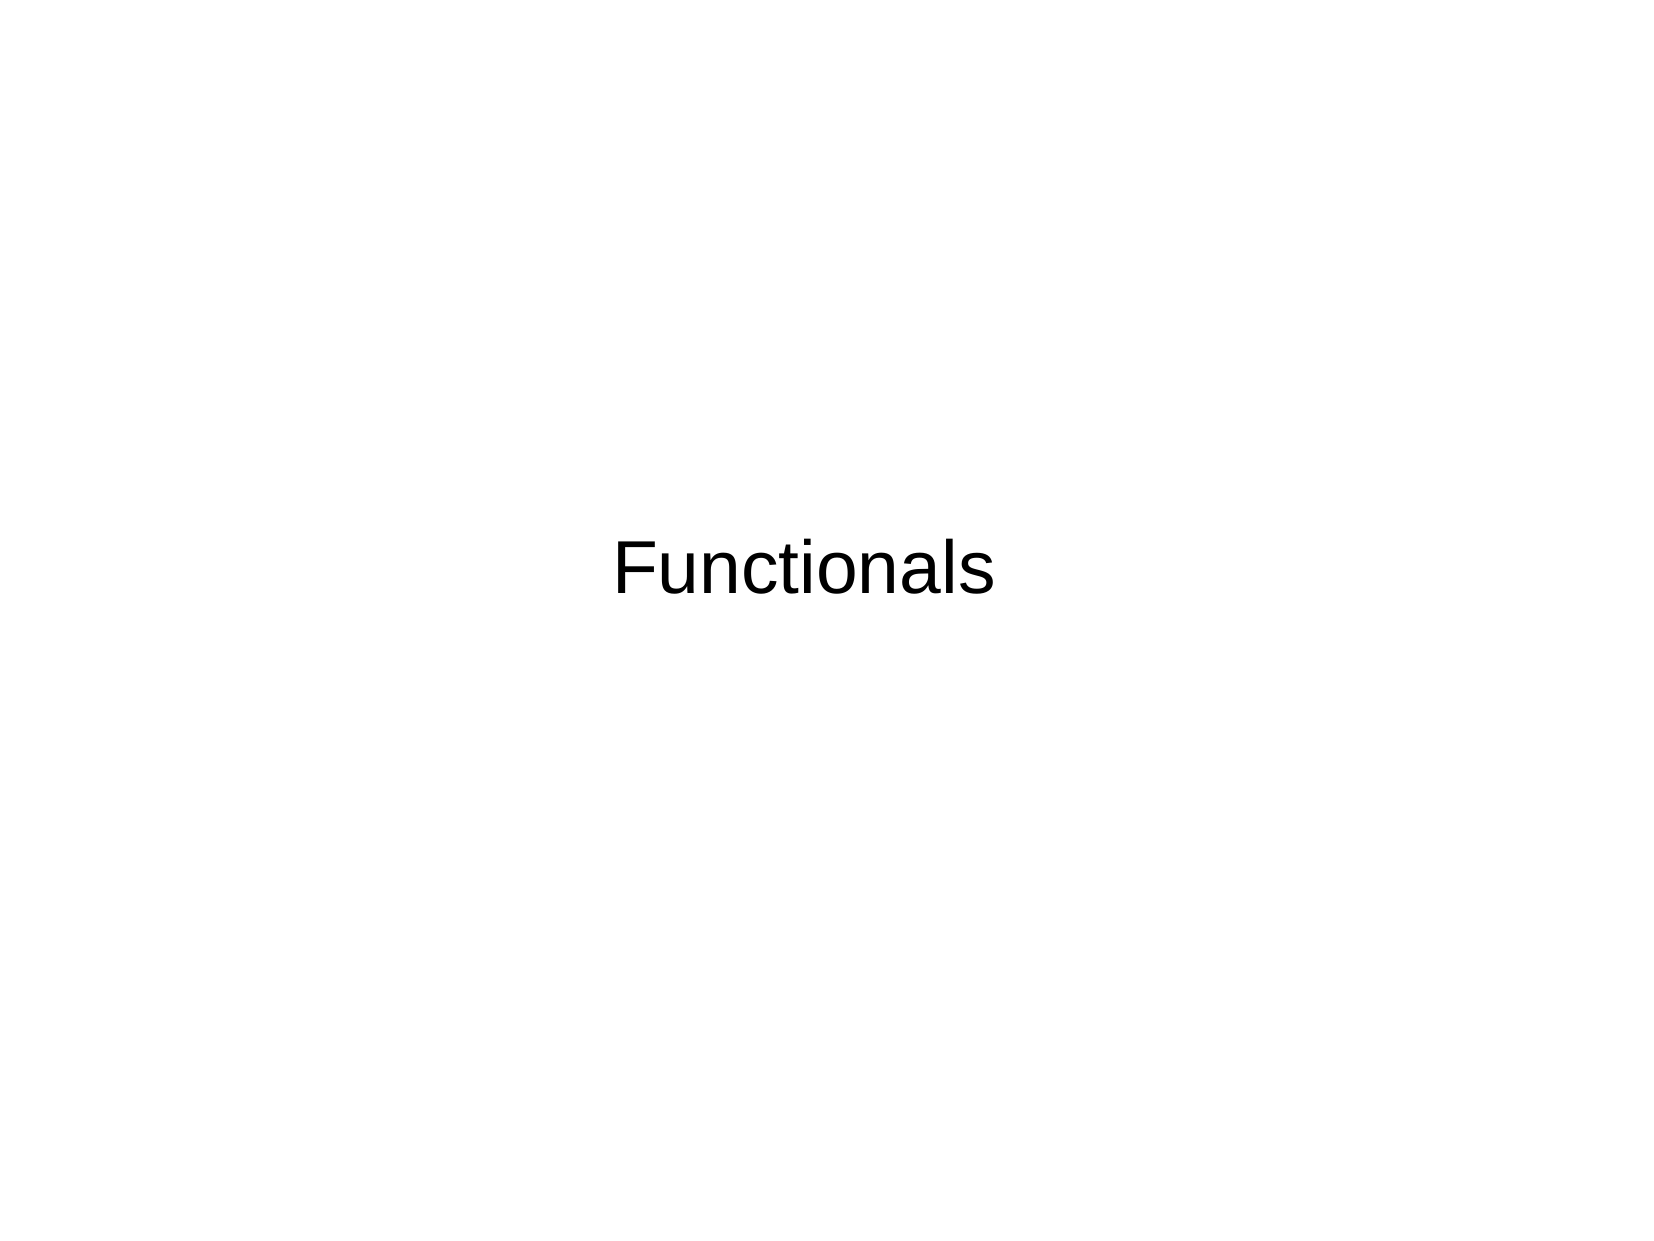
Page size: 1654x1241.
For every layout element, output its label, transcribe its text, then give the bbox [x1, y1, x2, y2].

text_box Functionals [597, 518, 1011, 618]
